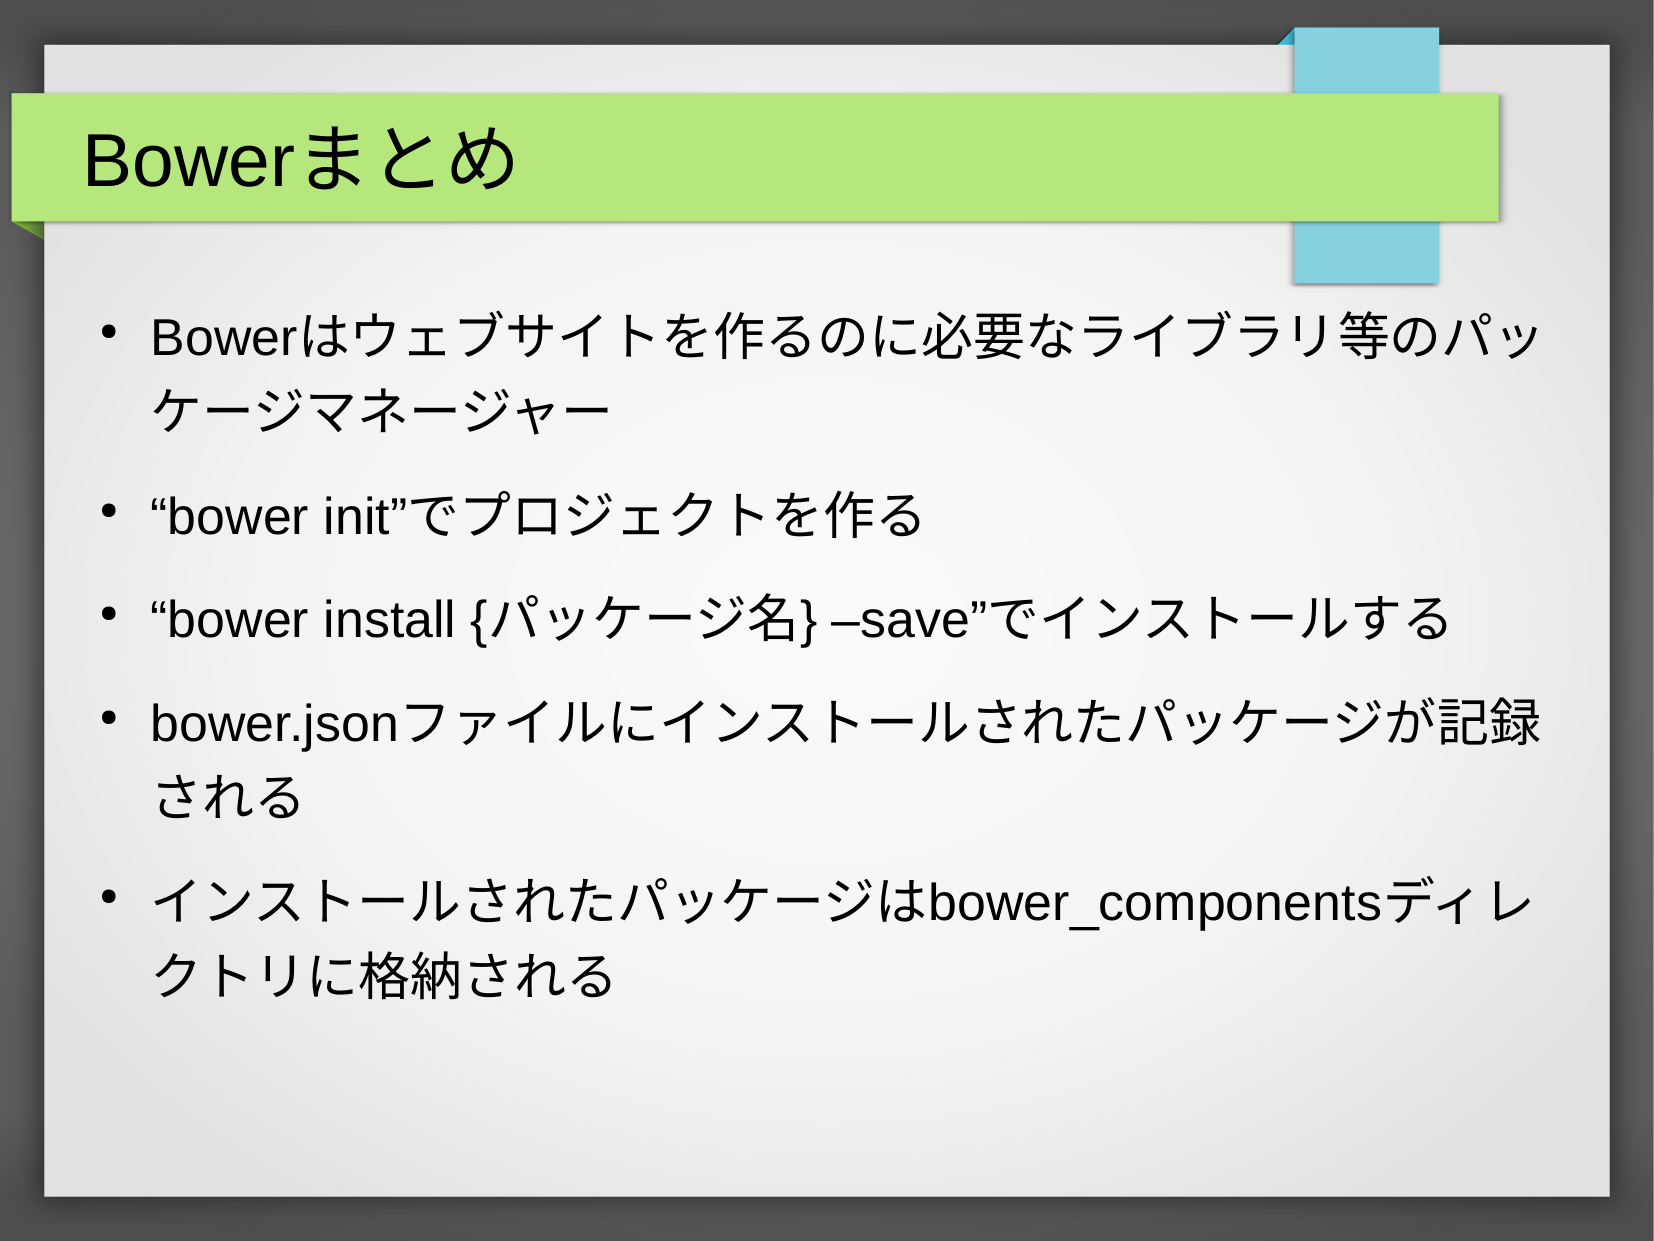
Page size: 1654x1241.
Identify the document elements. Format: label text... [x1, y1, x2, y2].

title Bowerまとめ [82, 94, 1264, 213]
list Bowerはウェブサイトを作るのに必要なライブラリ等のパッケージマネージャー “bower init”でプロジェクトを作る “bower install {パッケージ名} –save”でインストールする bower.jsonファイルにインストールされたパッケージが記録される インストールされたパッケージはbower_componentsディレクトリに格納される [82, 295, 1571, 1015]
picture [0, 0, 1654, 1241]
